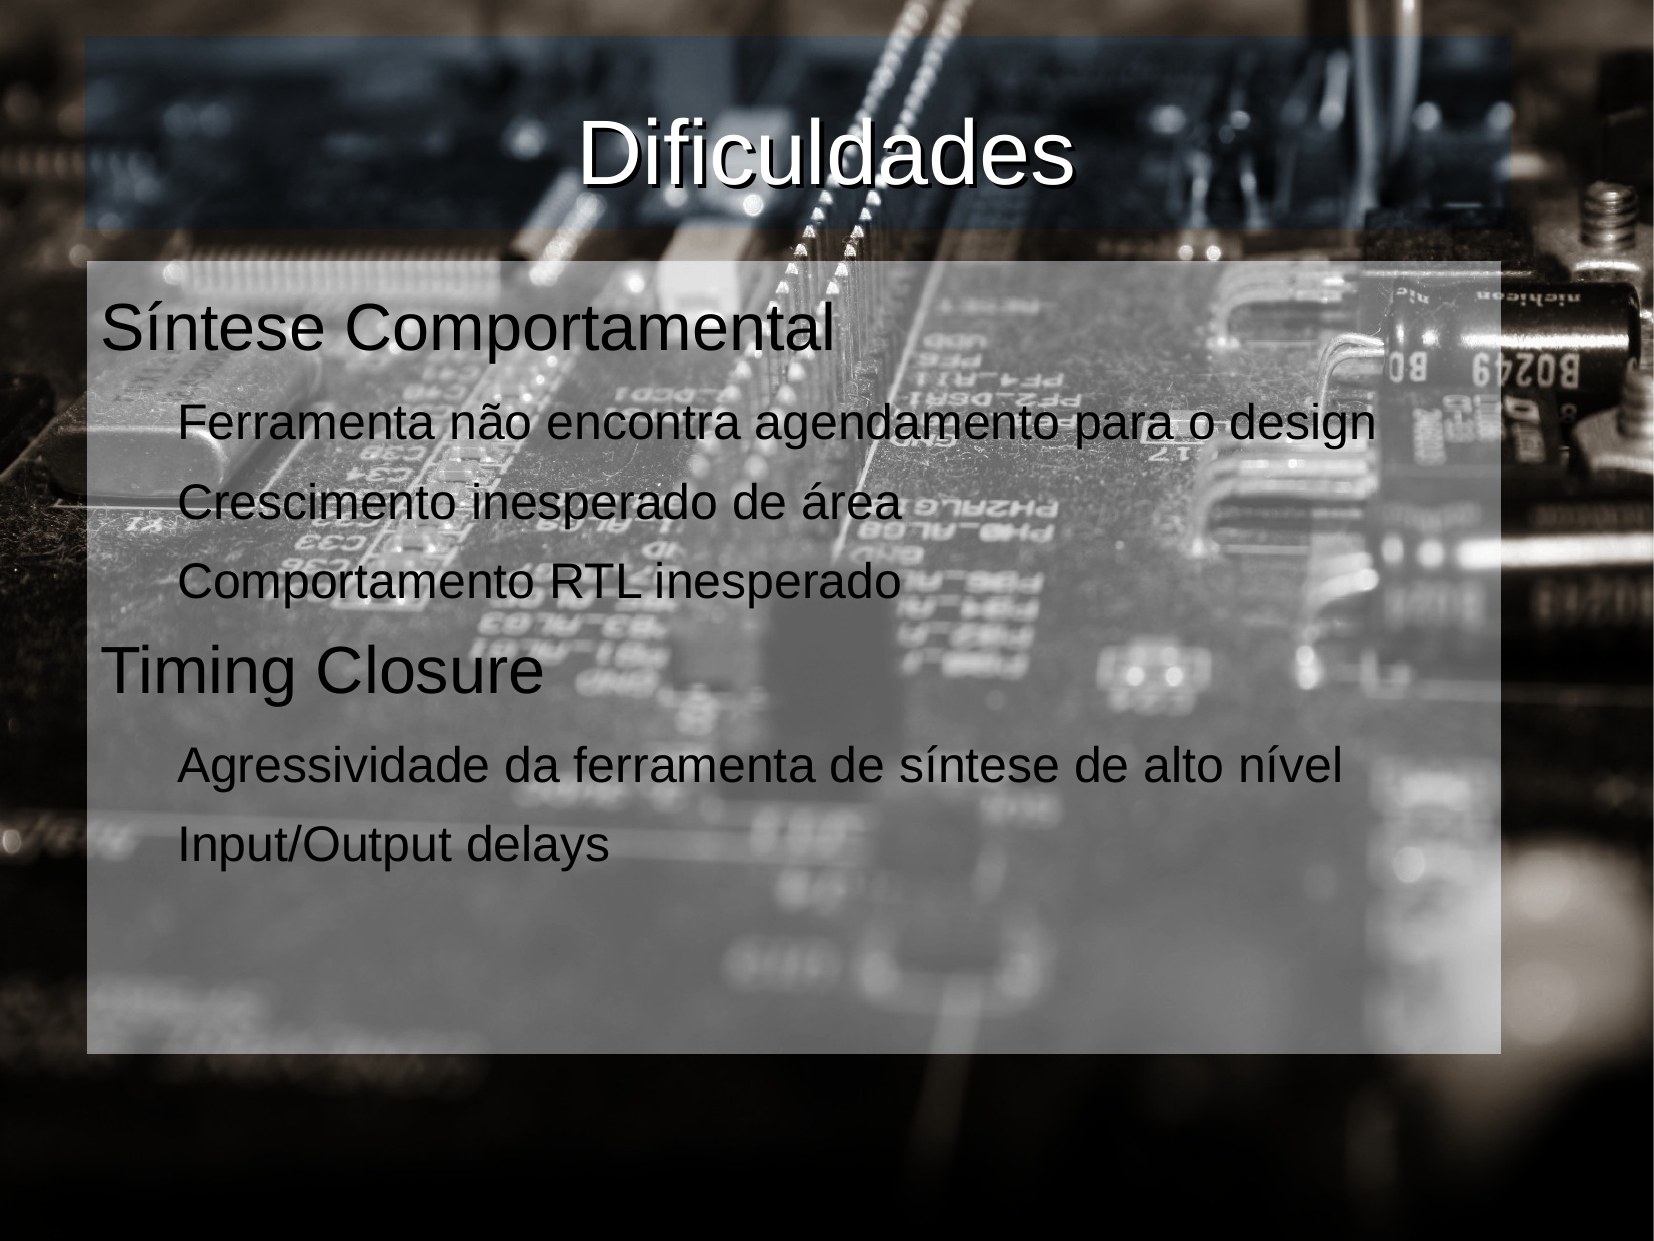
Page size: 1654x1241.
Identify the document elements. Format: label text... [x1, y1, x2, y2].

title Dificuldades [82, 56, 1571, 250]
list Síntese Comportamental Ferramenta não encontra agendamento para o design Crescimento inesperado de área Comportamento RTL inesperado Timing Closure Agressividade da ferramenta de síntese de alto nível Input/Output delays [82, 290, 1571, 1094]
picture [0, 0, 1654, 1241]
